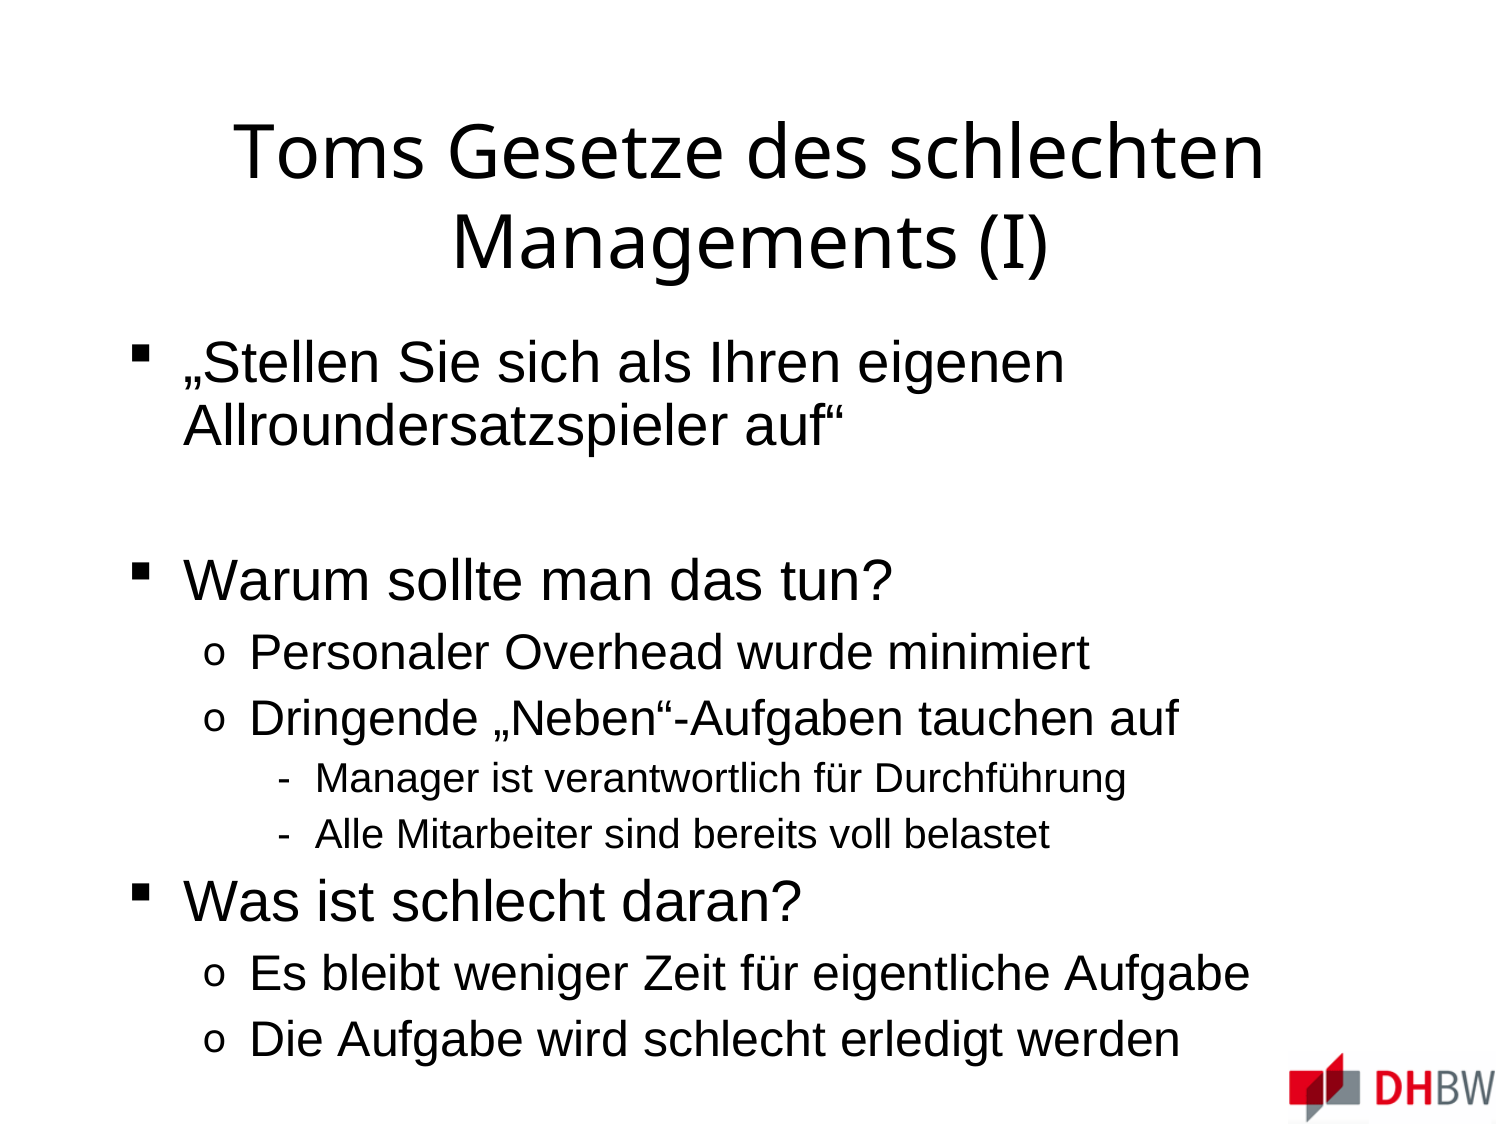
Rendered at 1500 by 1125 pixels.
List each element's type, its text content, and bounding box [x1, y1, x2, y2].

title Toms Gesetze des schlechten Managements (I) [112, 96, 1388, 292]
picture [1288, 1051, 1496, 1124]
list „Stellen Sie sich als Ihren eigenen Allroundersatzspieler auf“ Warum sollte man das tun? Personaler Overhead wurde minimiert Dringende „Neben“-Aufgaben tauchen auf Manager ist verantwortlich für Durchführung Alle Mitarbeiter sind bereits voll belastet Was ist schlecht daran? Es bleibt weniger Zeit für eigentliche Aufgabe Die Aufgabe wird schlecht erledigt werden [112, 324, 1388, 1077]
